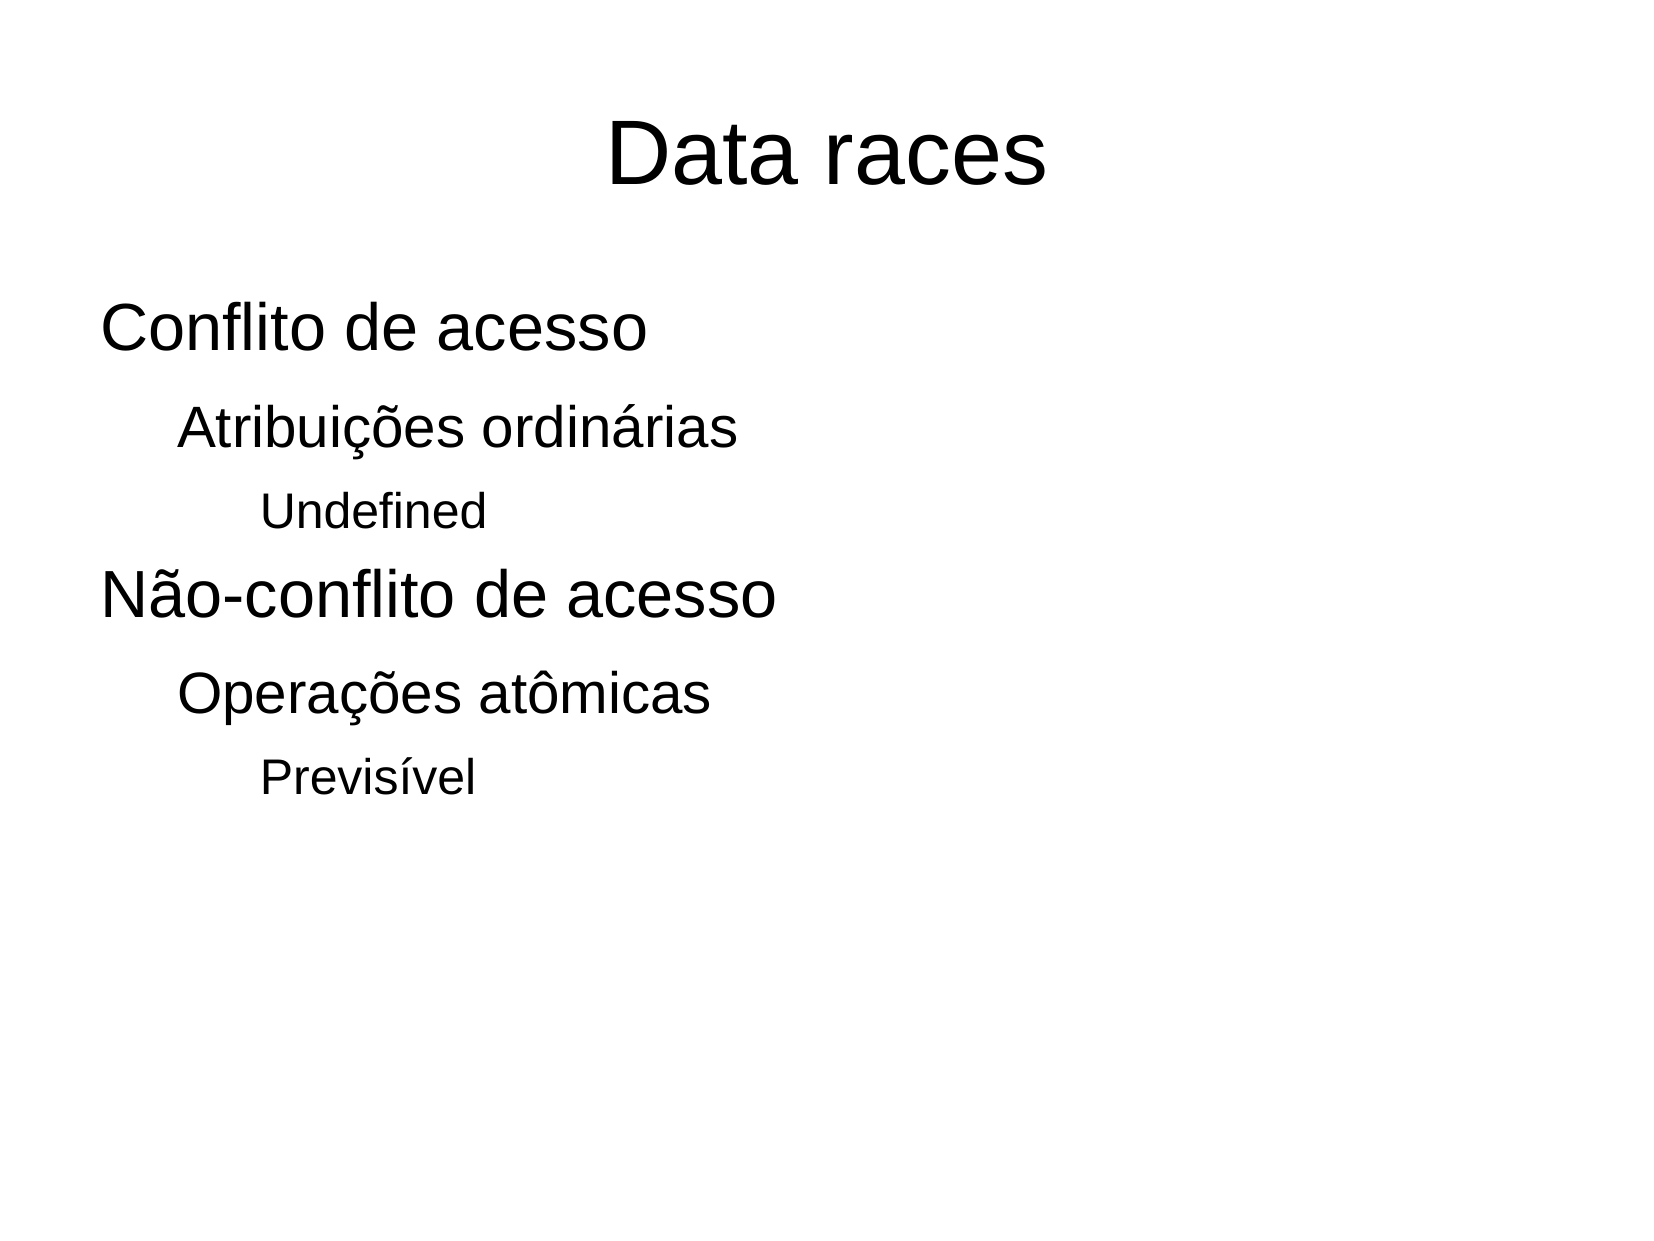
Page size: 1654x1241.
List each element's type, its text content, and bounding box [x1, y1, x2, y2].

list Conflito de acesso Atribuições ordinárias Undefined Não-conflito de acesso Operações atômicas Previsível [82, 290, 1571, 1094]
title Data races [82, 56, 1571, 250]
